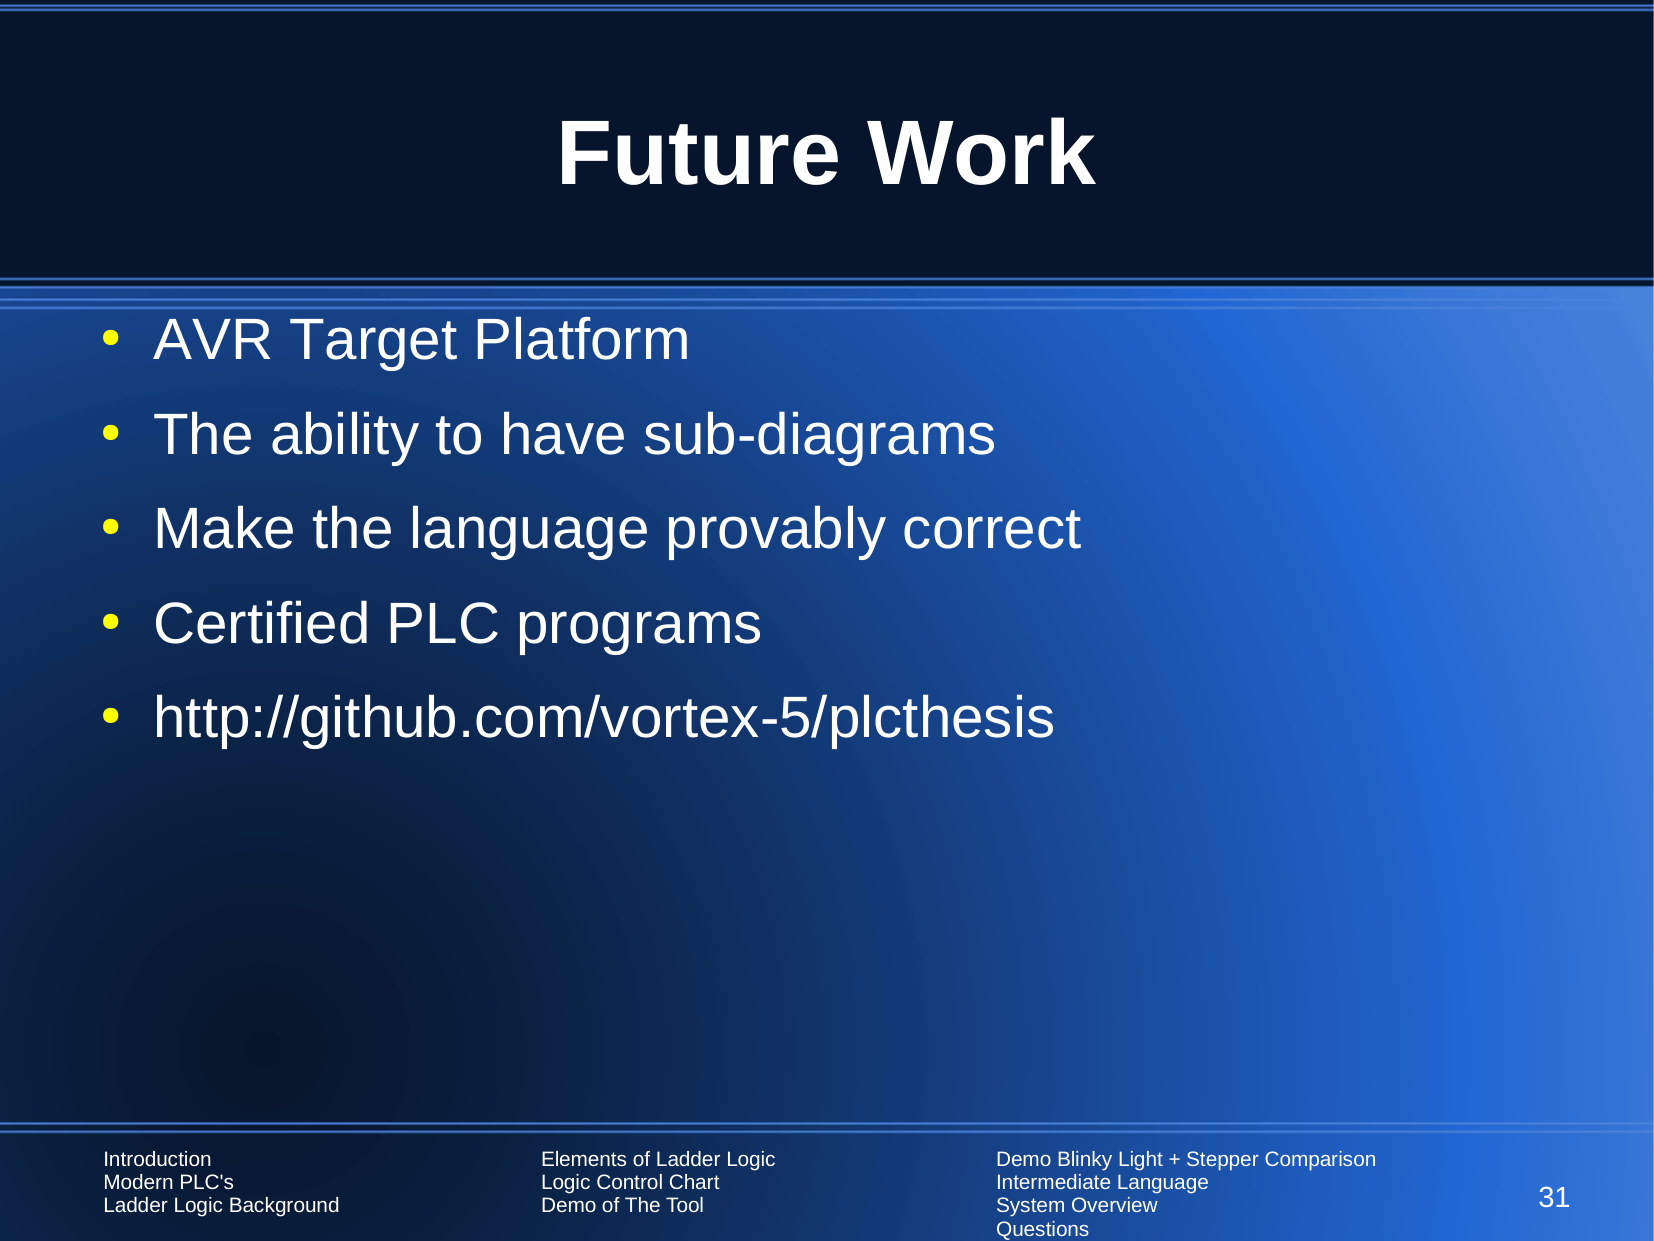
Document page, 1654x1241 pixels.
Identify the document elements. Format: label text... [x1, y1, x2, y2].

title Future Work [82, 56, 1571, 250]
picture [0, 0, 1654, 1241]
list AVR Target Platform The ability to have sub-diagrams Make the language provably correct Certified PLC programs http://github.com/vortex-5/plcthesis [82, 307, 1571, 1111]
